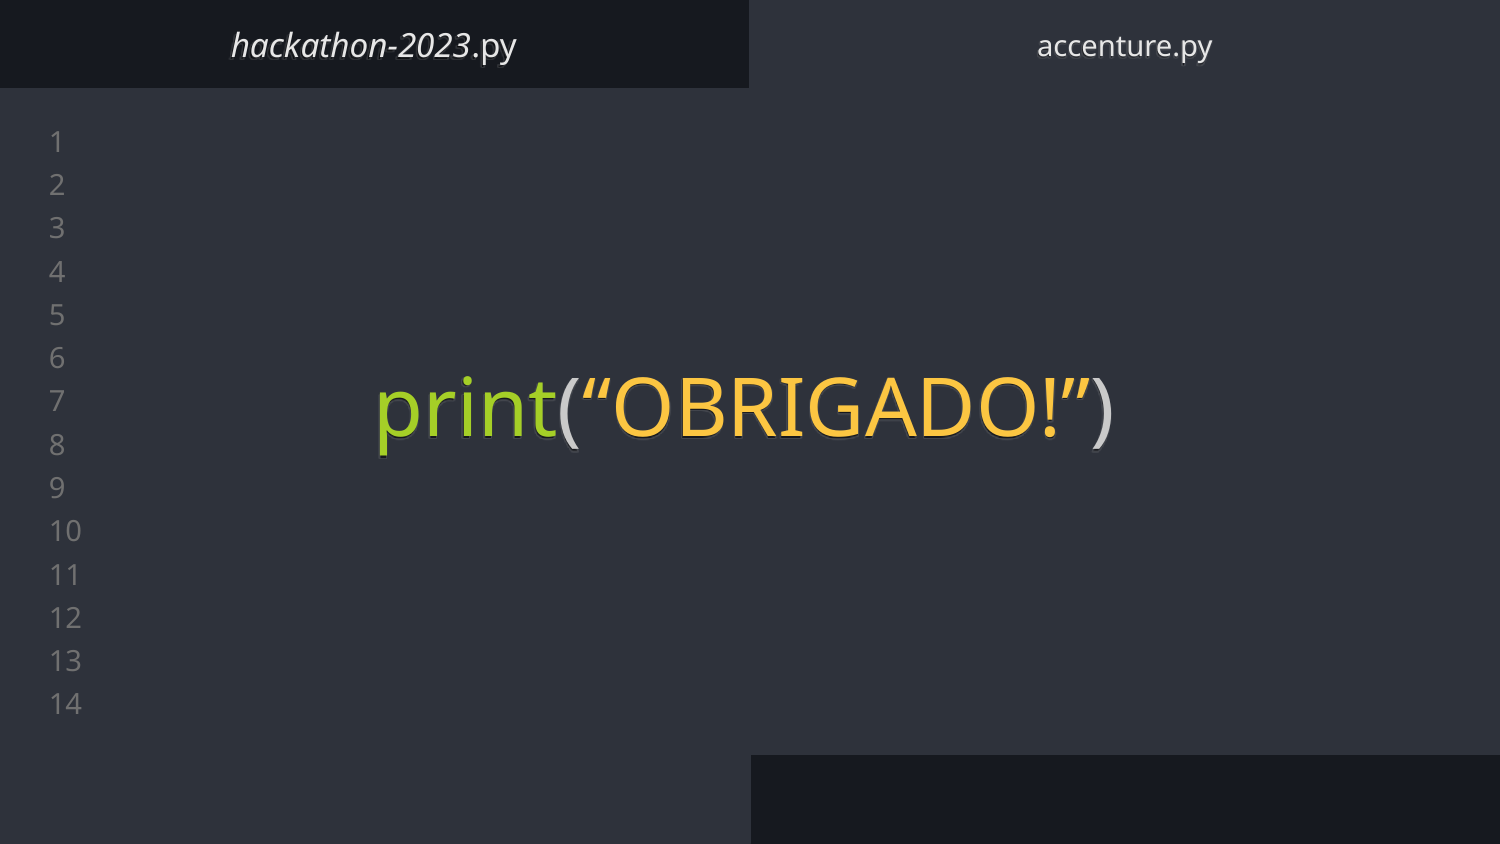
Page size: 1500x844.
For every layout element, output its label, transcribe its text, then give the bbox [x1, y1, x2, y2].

text_box accenture.py [749, 15, 1500, 74]
text_box hackathon-2023.py [0, 15, 749, 74]
list print(“OBRIGADO!”) [120, 203, 1369, 673]
